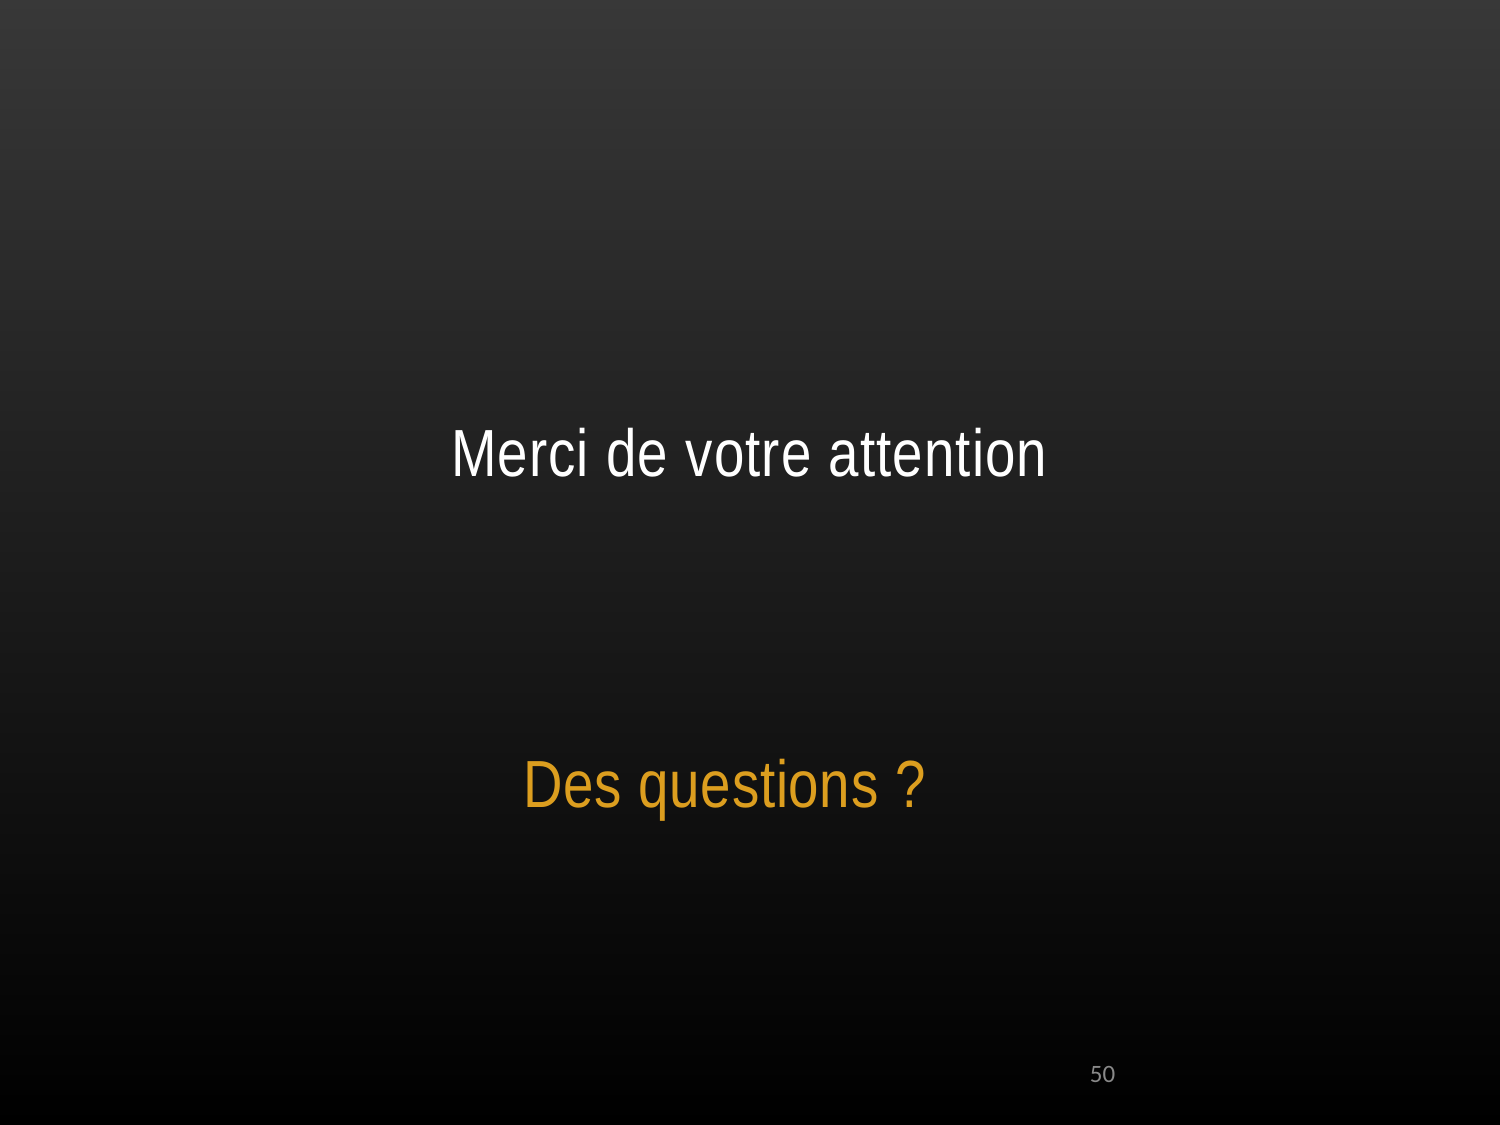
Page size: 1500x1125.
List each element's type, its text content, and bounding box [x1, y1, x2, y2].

title Merci de votre attention [112, 329, 1388, 571]
subtitle Des questions ? [200, 637, 1251, 925]
